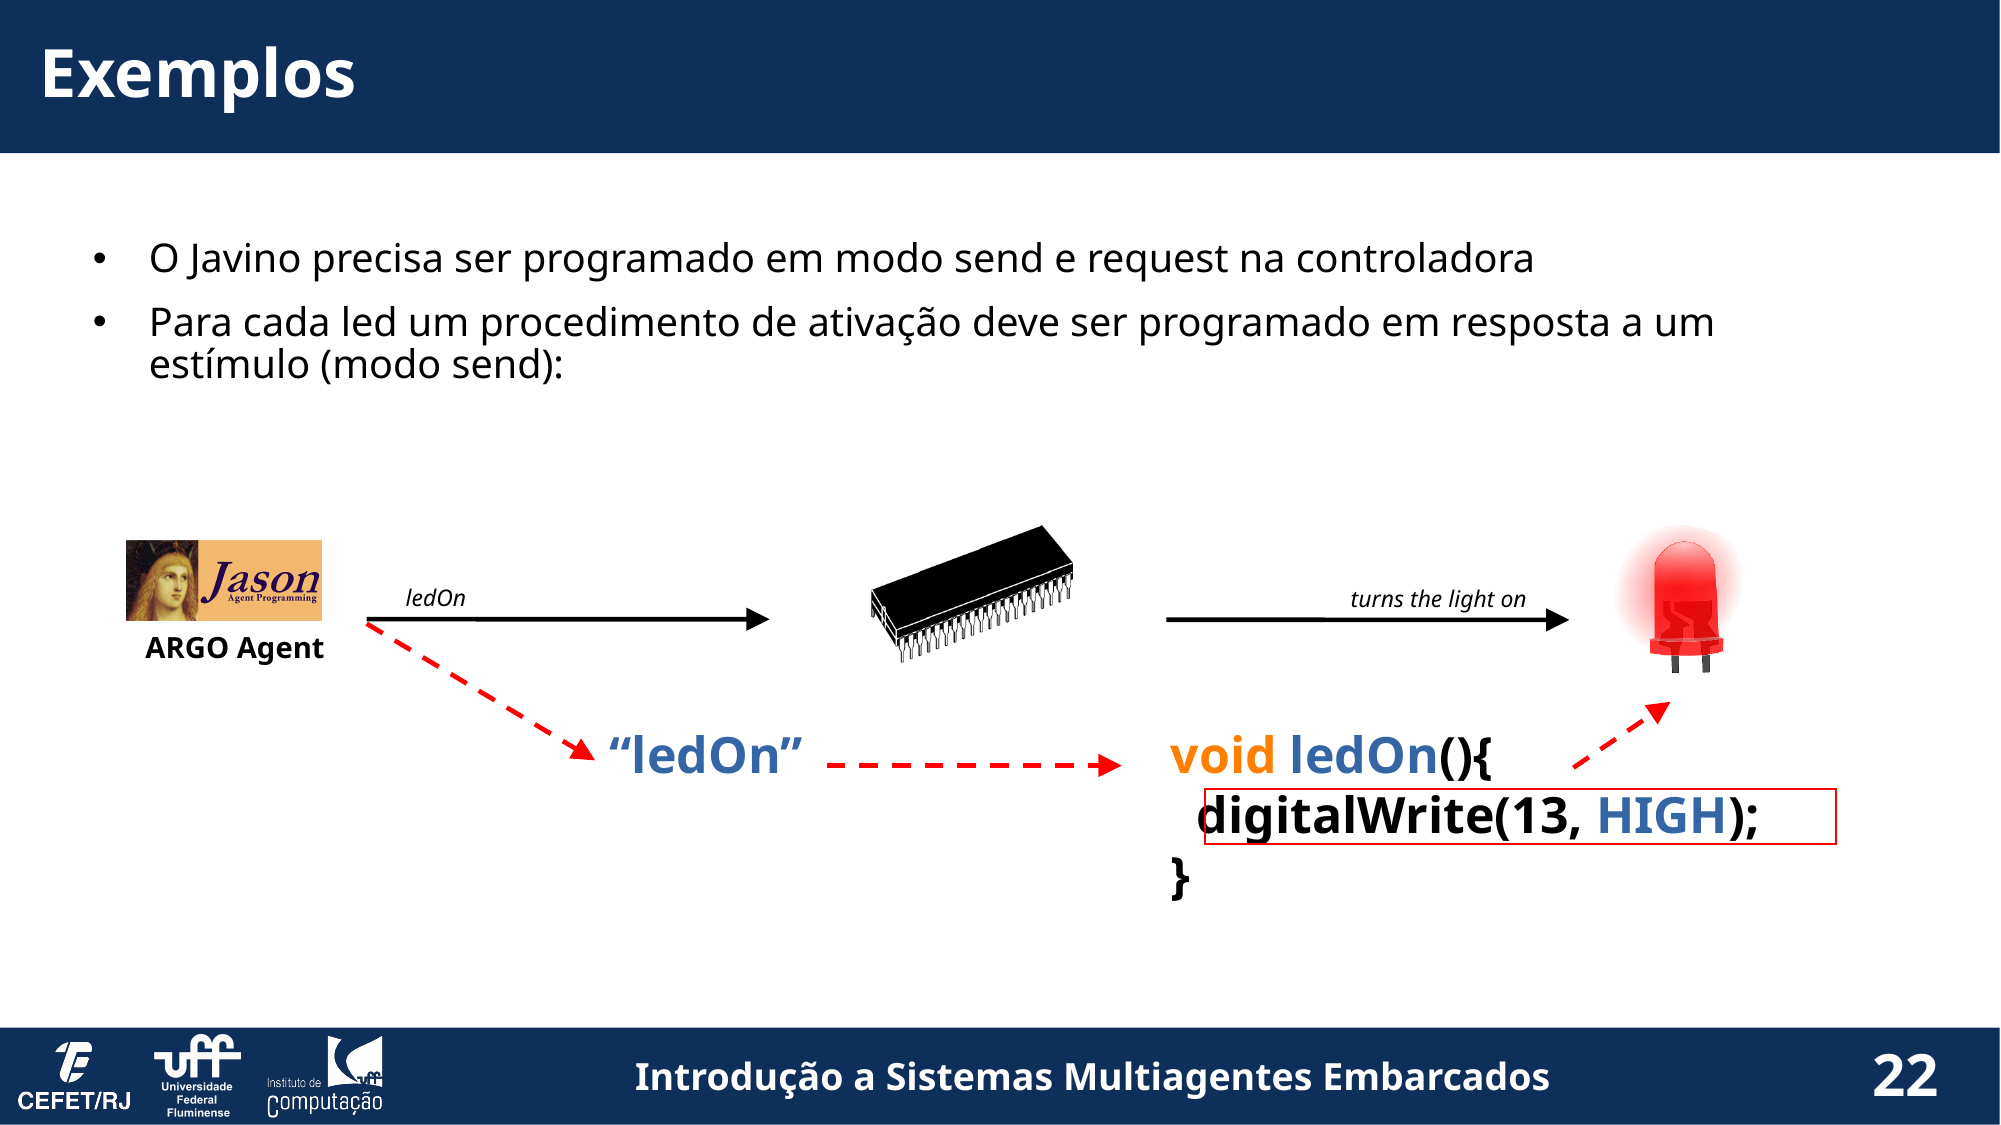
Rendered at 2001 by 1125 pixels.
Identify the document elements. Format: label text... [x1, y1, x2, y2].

text_box O Javino precisa ser programado em modo send e request na controladora Para cada led um procedimento de ativação deve ser programado em resposta a um estímulo (modo send): [77, 231, 1833, 1006]
text_box “ledOn” [594, 716, 862, 798]
text_box ARGO Agent [110, 622, 361, 672]
picture [18, 1021, 130, 1125]
text_box void ledOn(){ digitalWrite(13, HIGH); } [1155, 716, 1979, 1004]
picture [265, 1033, 384, 1118]
picture [153, 1033, 242, 1122]
text_box turns the light on [1316, 576, 1561, 620]
picture [871, 525, 1073, 663]
picture [1605, 525, 1754, 673]
text_box ledOn [378, 576, 493, 619]
text_box Exemplos [25, 23, 2000, 119]
picture [126, 540, 322, 621]
